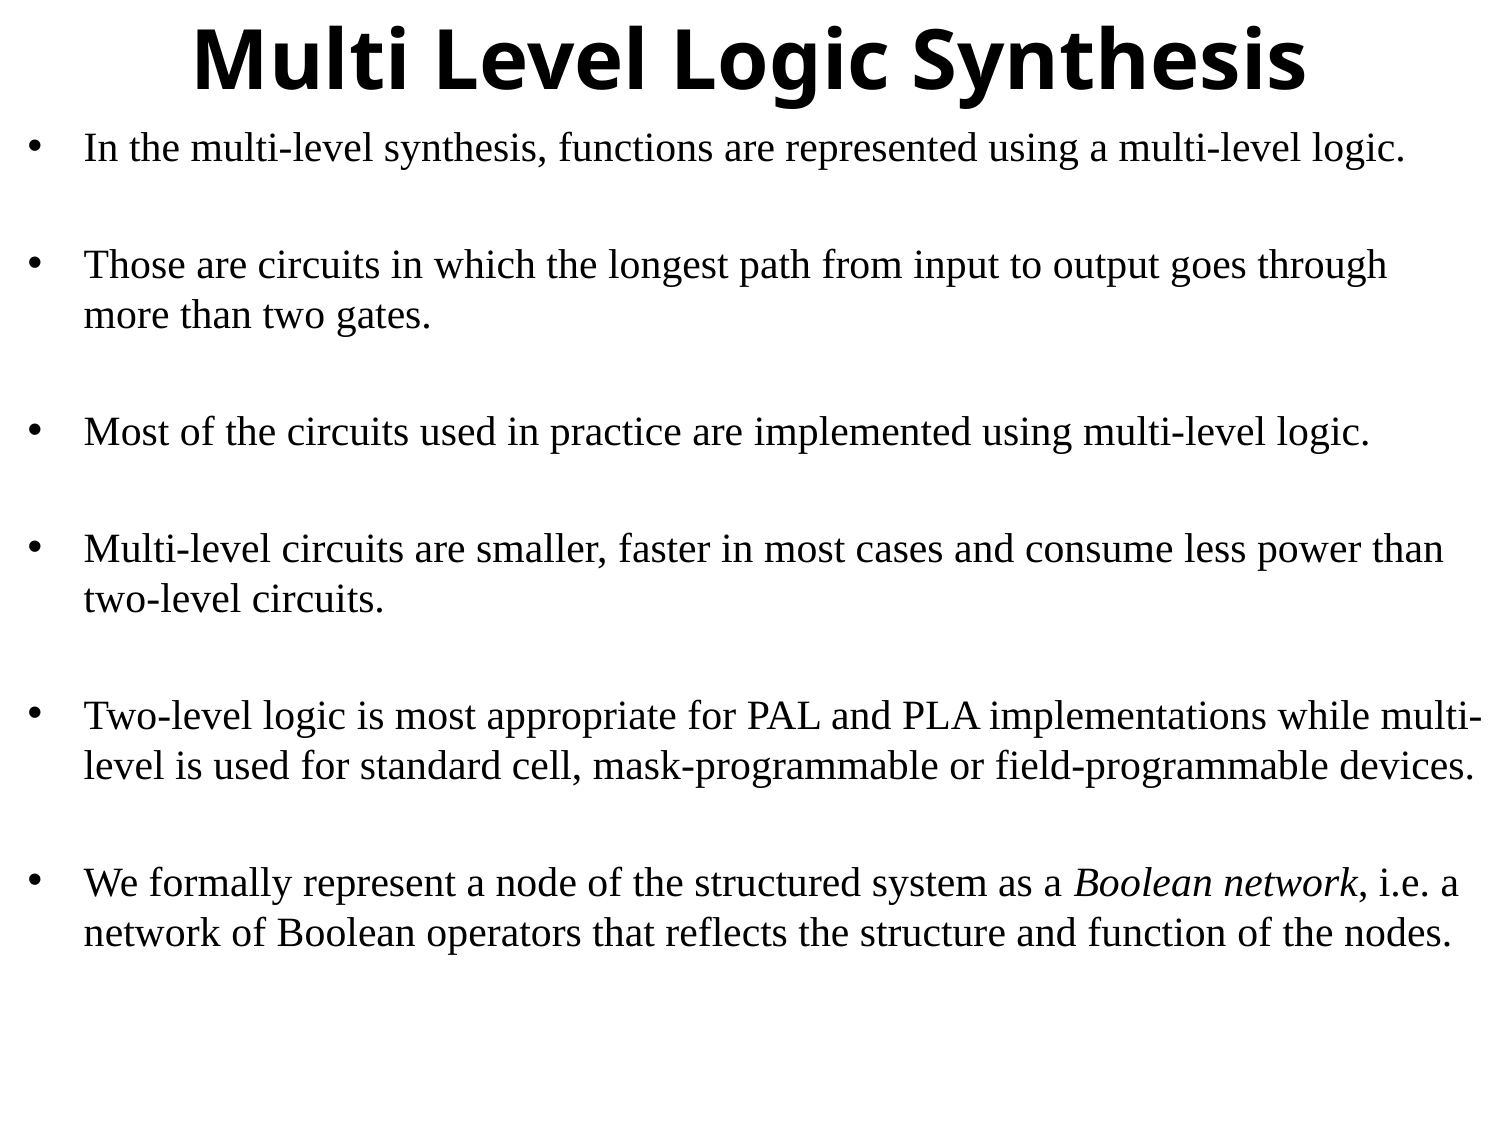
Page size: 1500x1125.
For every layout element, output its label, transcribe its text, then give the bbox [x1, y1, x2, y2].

title Multi Level Logic Synthesis [75, 0, 1425, 112]
list In the multi-level synthesis, functions are represented using a multi-level logic. Those are circuits in which the longest path from input to output goes through more than two gates. Most of the circuits used in practice are implemented using multi-level logic. Multi-level circuits are smaller, faster in most cases and consume less power than two-level circuits. Two-level logic is most appropriate for PAL and PLA implementations while multi-level is used for standard cell, mask-programmable or field-programmable devices. We formally represent a node of the structured system as a Boolean network, i.e. a network of Boolean operators that reflects the structure and function of the nodes. [12, 112, 1500, 1125]
